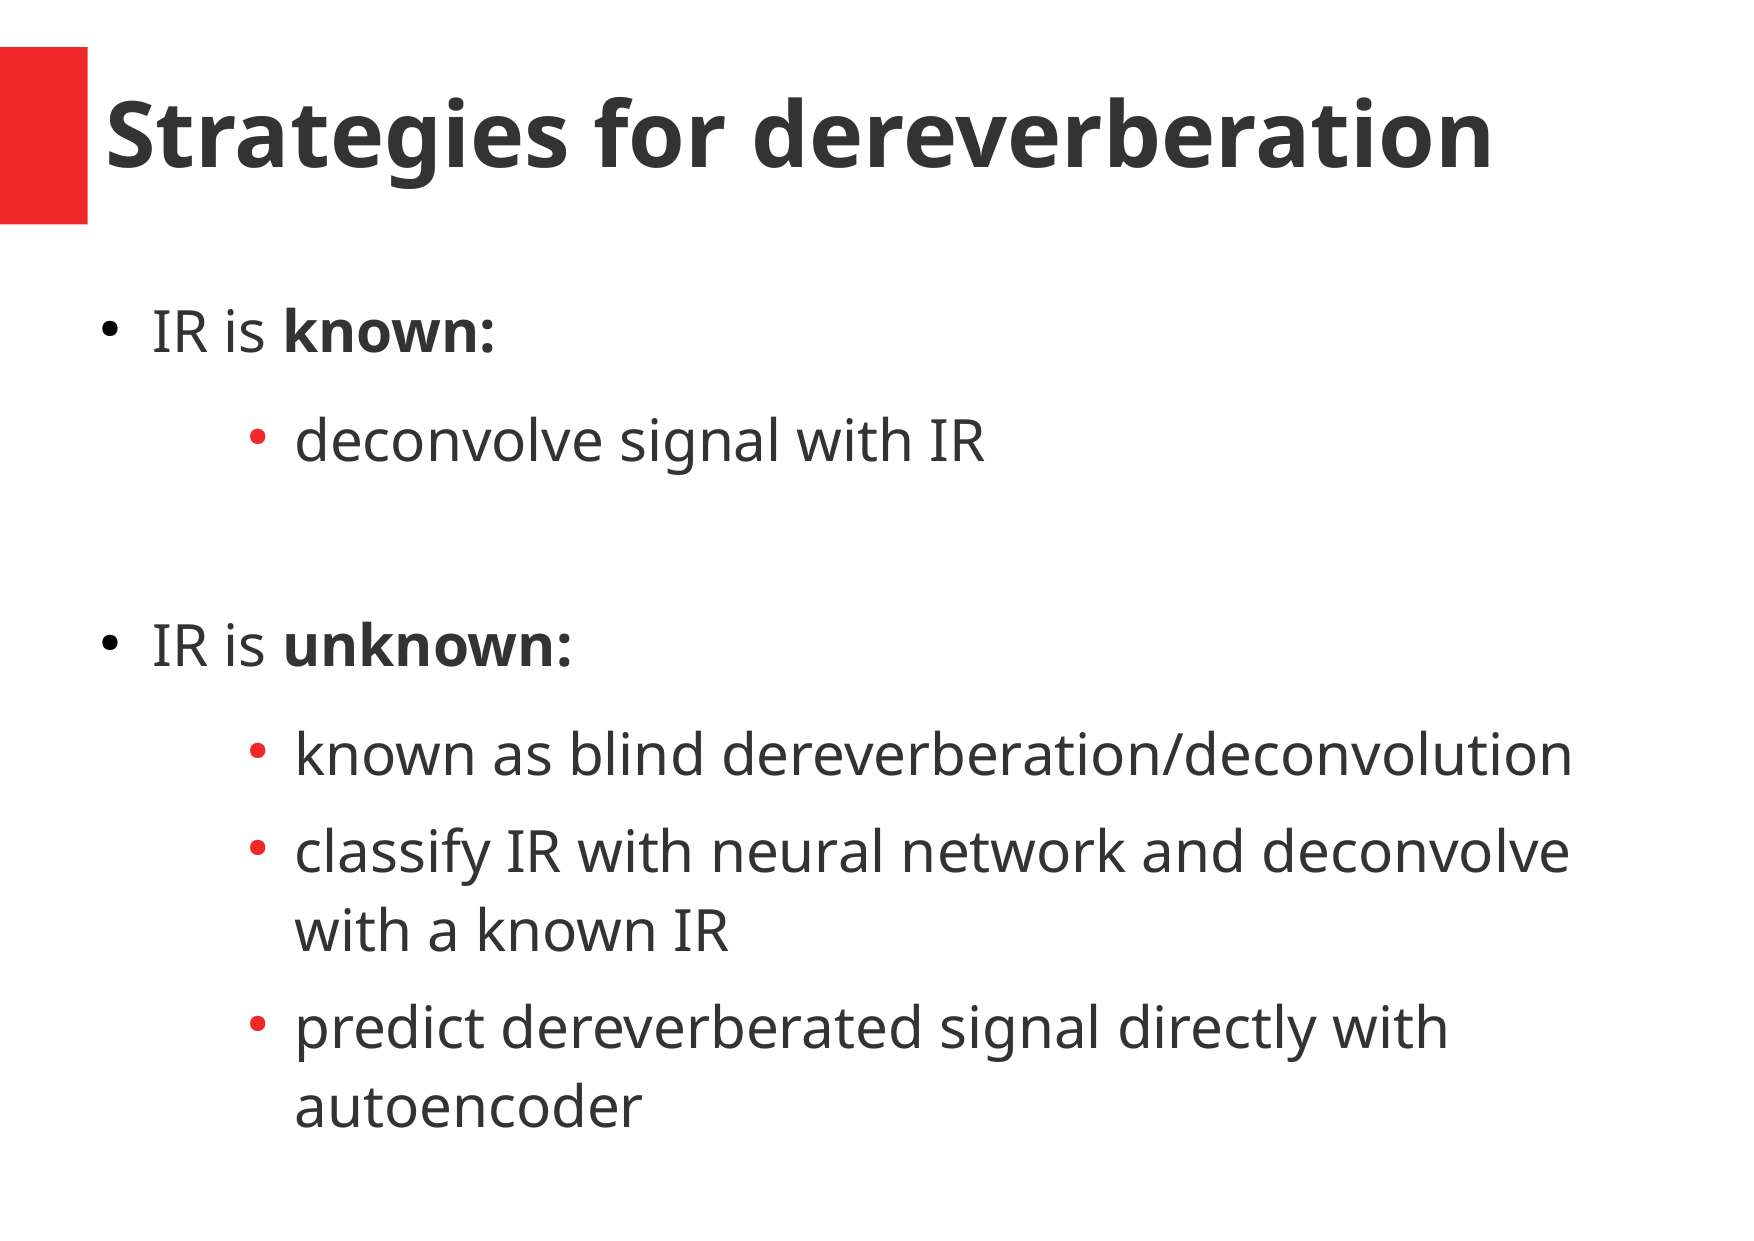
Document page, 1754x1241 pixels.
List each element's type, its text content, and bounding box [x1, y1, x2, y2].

list IR is known: deconvolve signal with IR IR is unknown: known as blind dereverberation/deconvolution classify IR with neural network and deconvolve with a known IR predict dereverberated signal directly with autoencoder [81, 290, 1661, 1010]
title Strategies for dereverberation [105, 69, 1684, 196]
